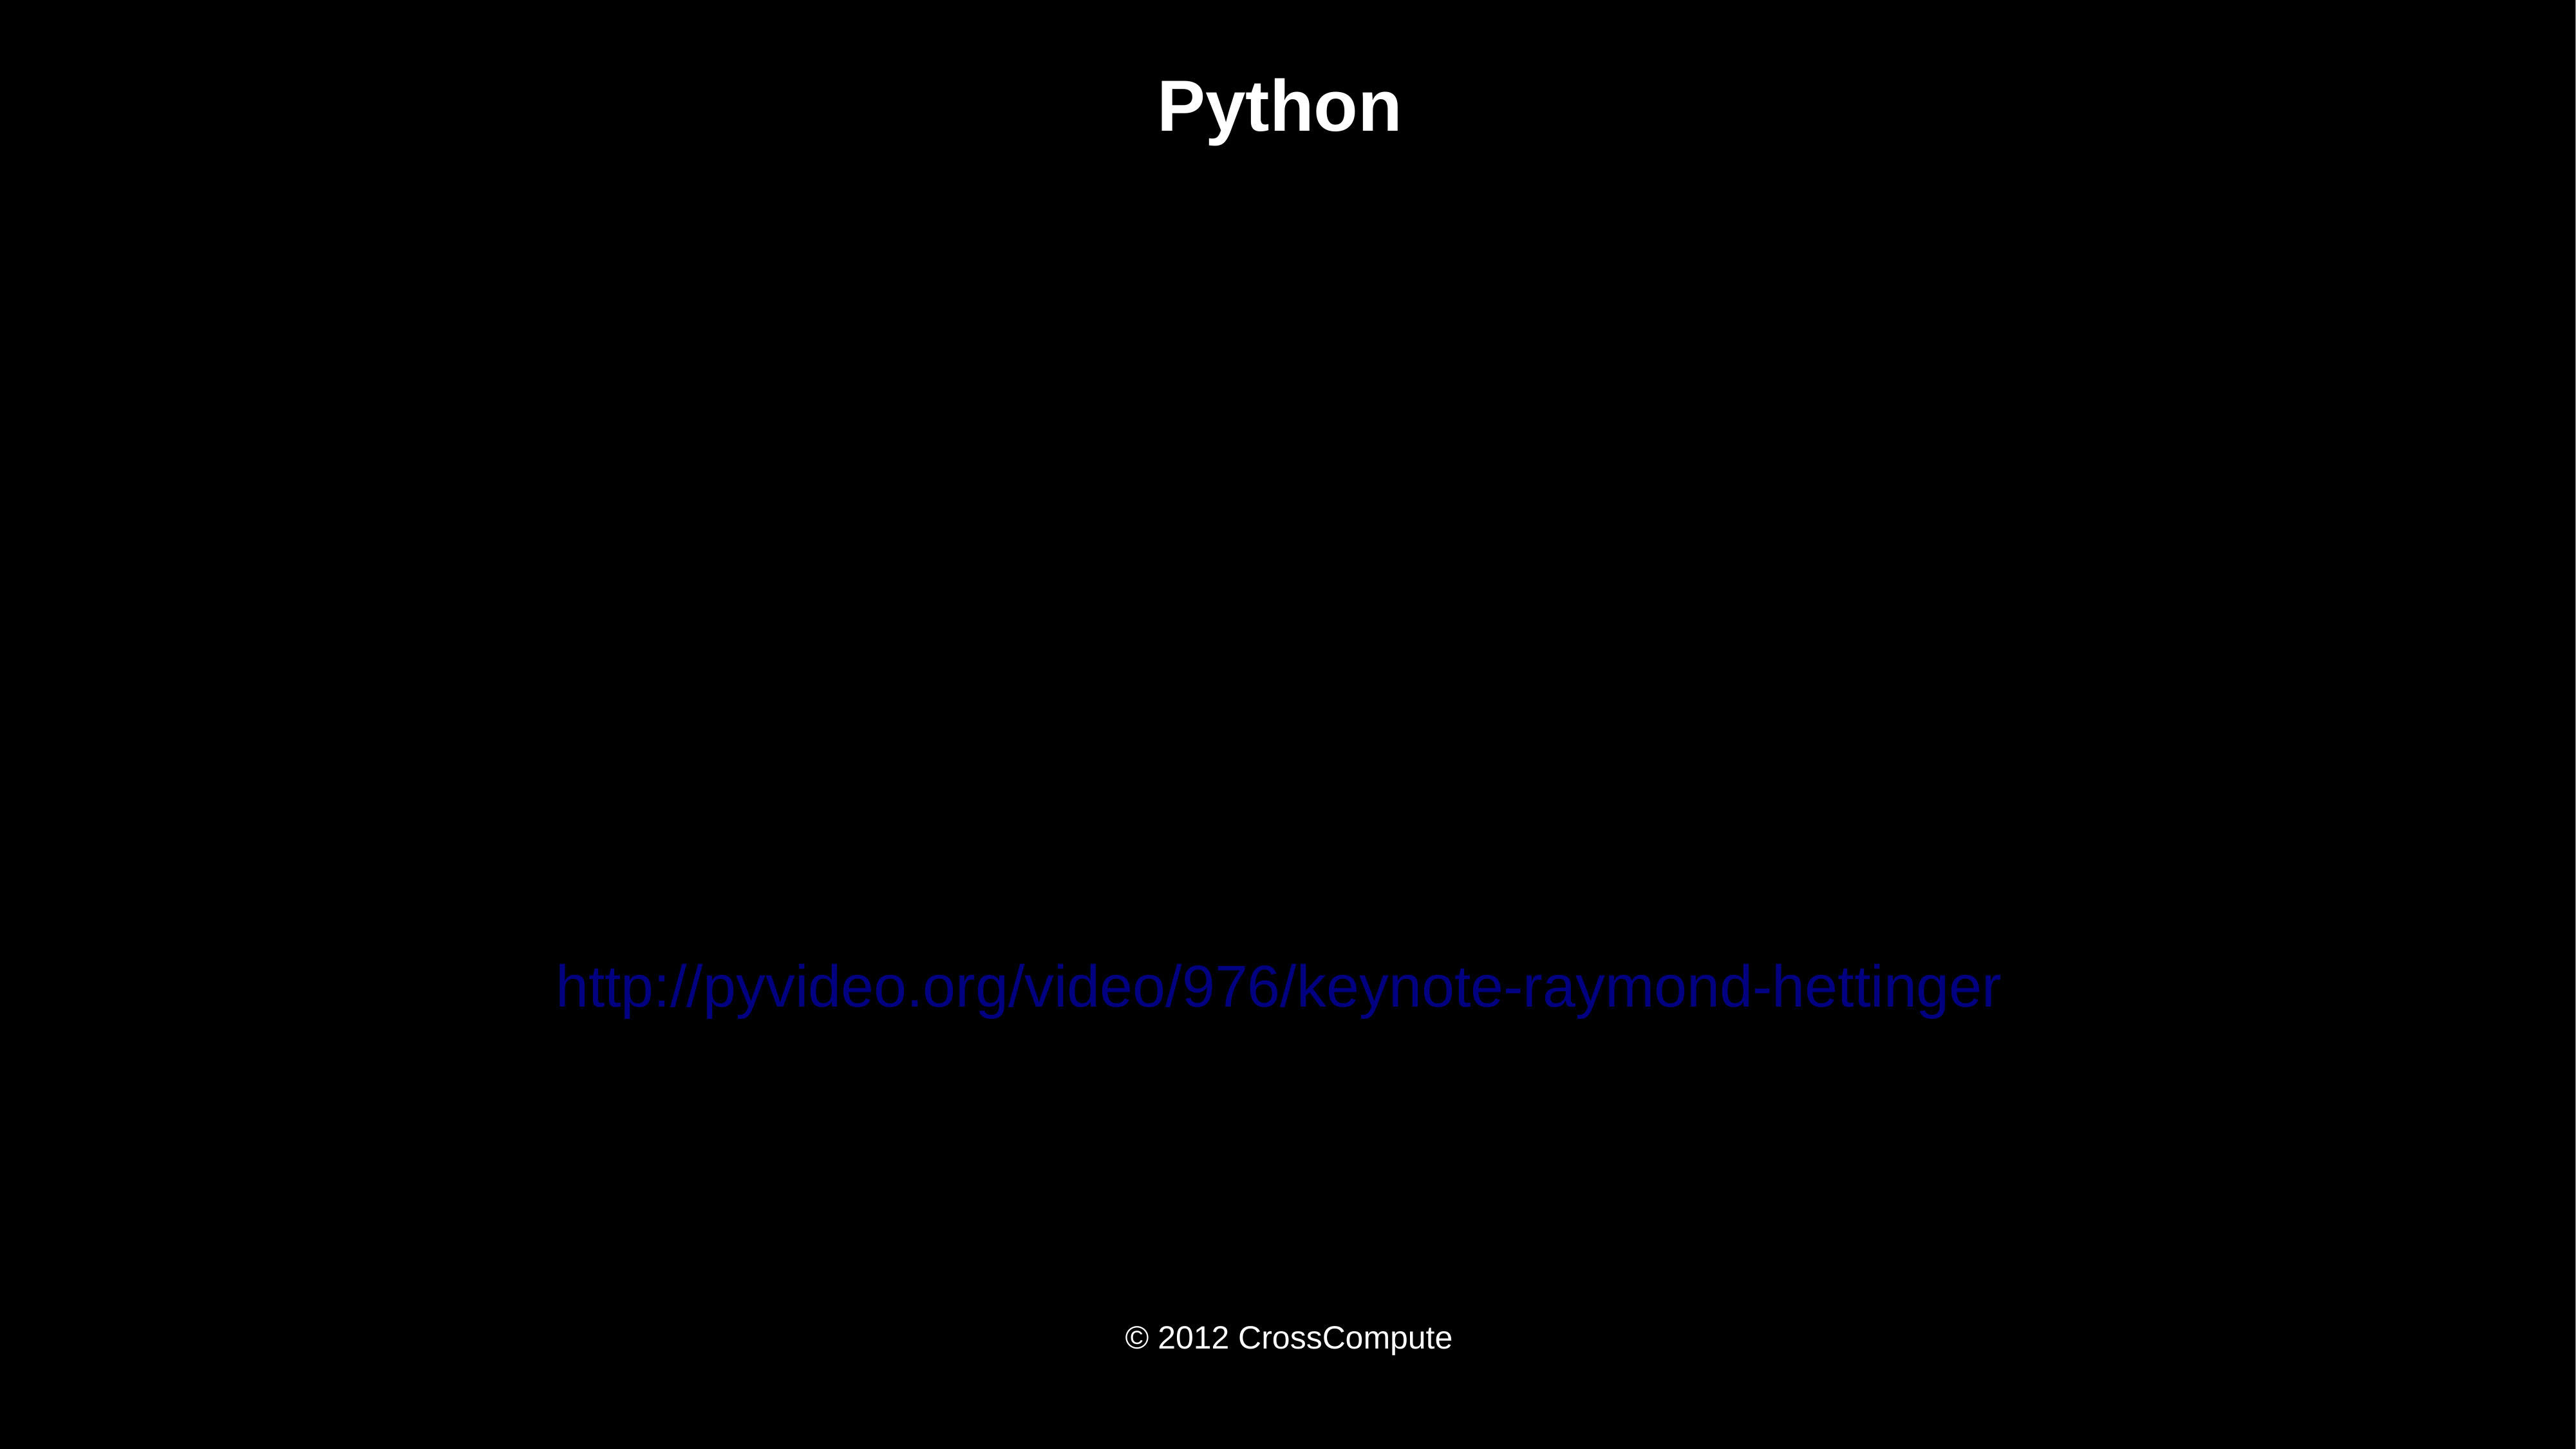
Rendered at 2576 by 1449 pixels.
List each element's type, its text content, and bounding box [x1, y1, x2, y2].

list http://pyvideo.org/video/976/keynote-raymond-hettinger [72, 231, 2488, 1073]
title Python [72, 19, 2488, 193]
